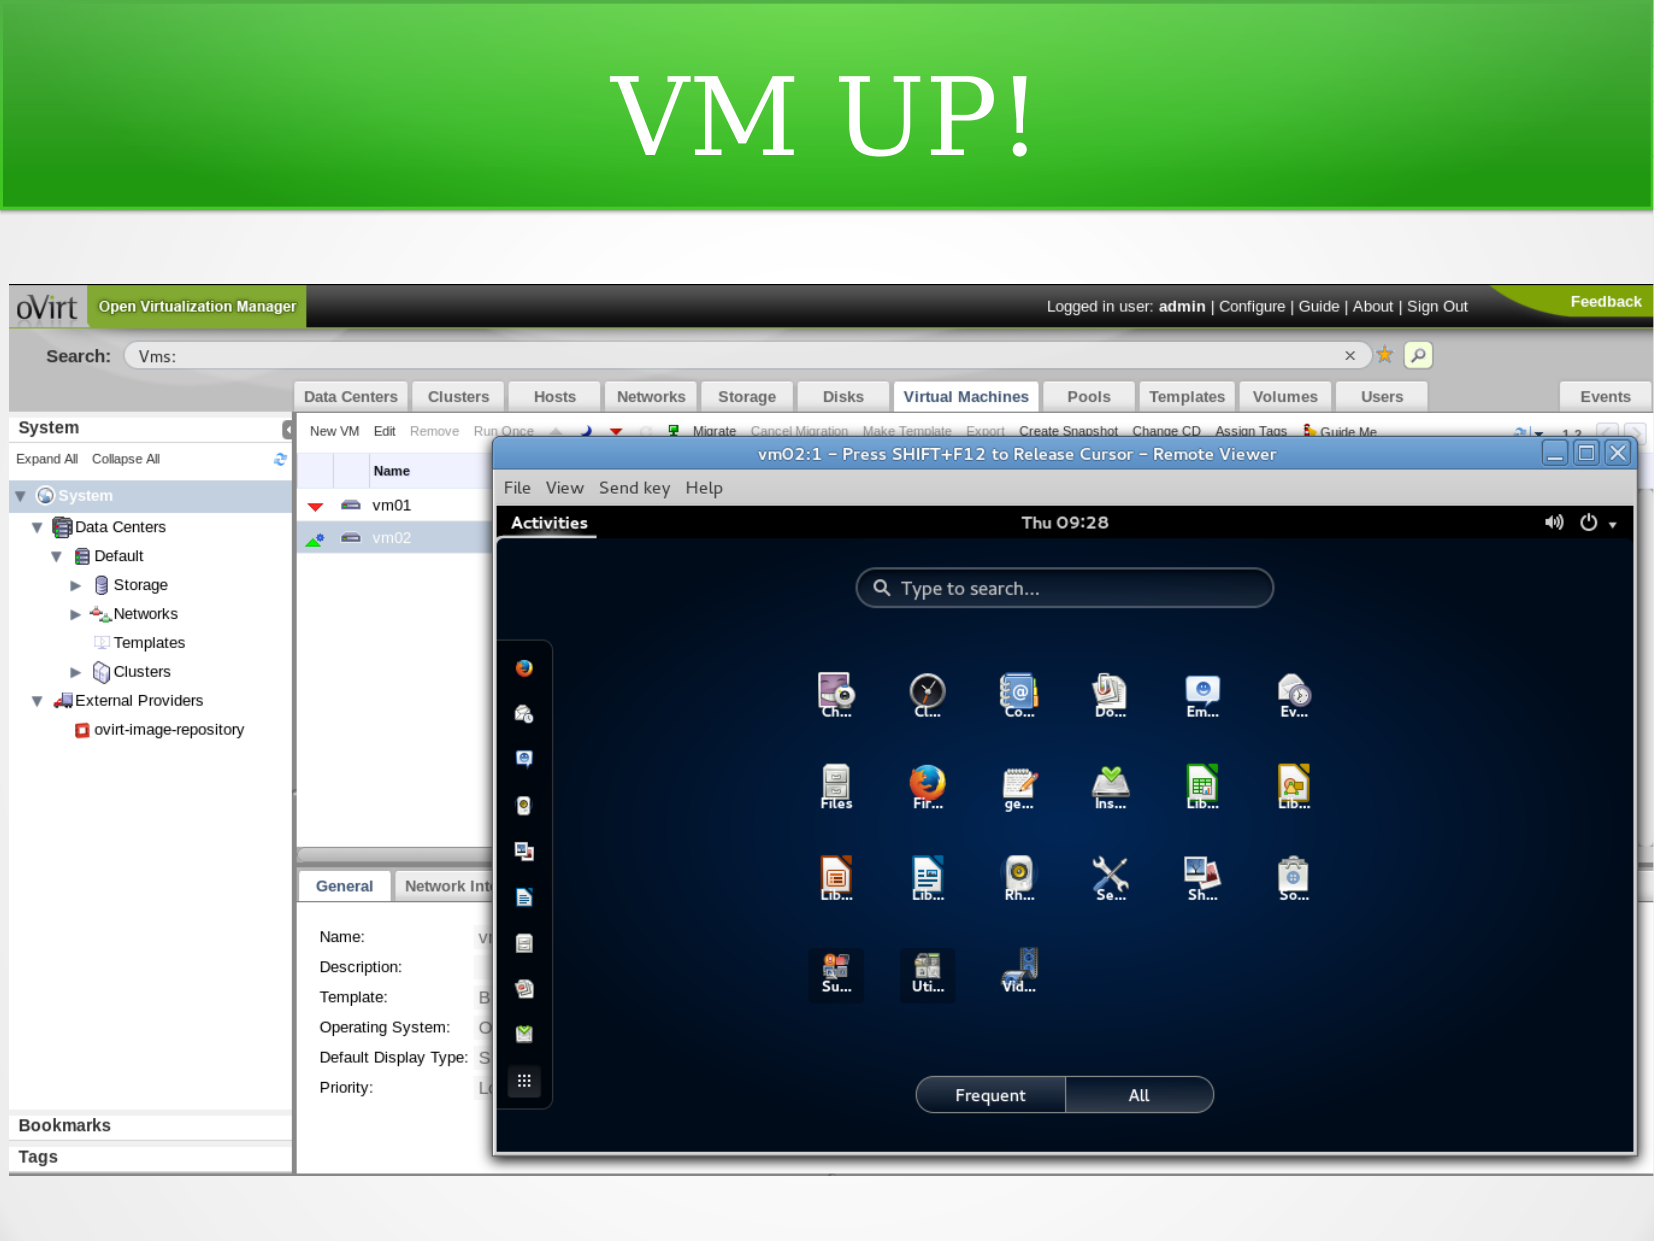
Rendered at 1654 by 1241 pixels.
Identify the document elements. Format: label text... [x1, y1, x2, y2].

title VM UP! [82, 47, 1571, 189]
picture [9, 284, 1654, 1176]
